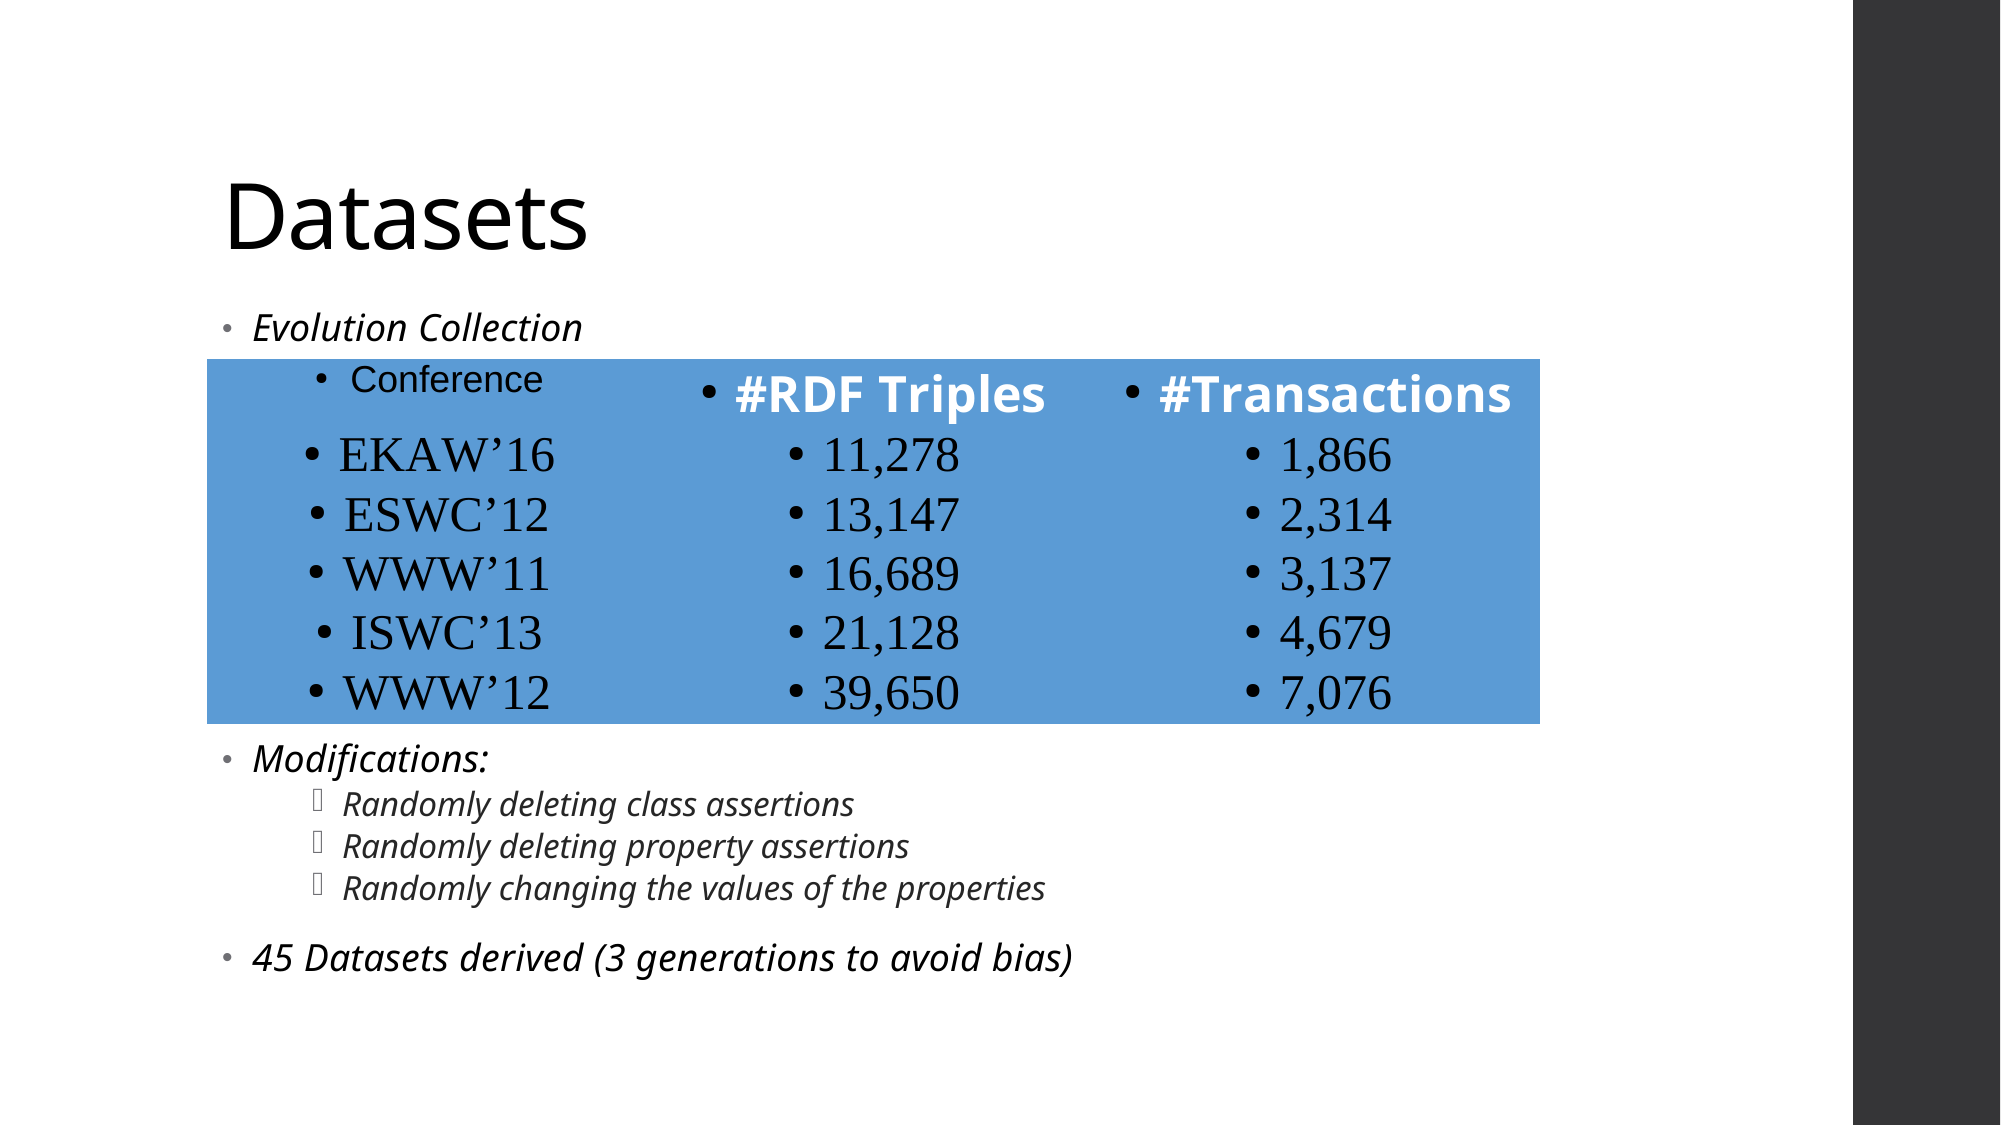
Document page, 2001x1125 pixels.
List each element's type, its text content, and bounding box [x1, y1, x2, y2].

title Datasets [206, 60, 1797, 278]
table_cell 2,314 [1096, 487, 1540, 546]
table_cell 39,650 [651, 665, 1096, 724]
table_cell 21,128 [651, 605, 1096, 665]
table_cell 11,278 [651, 427, 1096, 487]
table_cell ISWC’13 [207, 605, 651, 665]
table_cell 1,866 [1096, 427, 1540, 487]
table_cell 7,076 [1096, 665, 1540, 724]
table_cell ESWC’12 [207, 487, 651, 546]
table_cell WWW’11 [207, 546, 651, 605]
table_header #RDF Triples [651, 359, 1096, 427]
table_cell EKAW’16 [207, 427, 651, 487]
list Evolution Collection Modifications: Randomly deleting class assertions Randomly deleting property assertions Randomly changing the values of the properties 45 Datasets derived (3 generations to avoid bias) [206, 299, 1617, 1014]
table_cell WWW’12 [207, 665, 651, 724]
table_header Conference [207, 359, 651, 427]
table_cell 3,137 [1096, 546, 1540, 605]
table_cell 4,679 [1096, 605, 1540, 665]
table_cell 16,689 [651, 546, 1096, 605]
table_cell 13,147 [651, 487, 1096, 546]
table_header #Transactions [1096, 359, 1540, 427]
